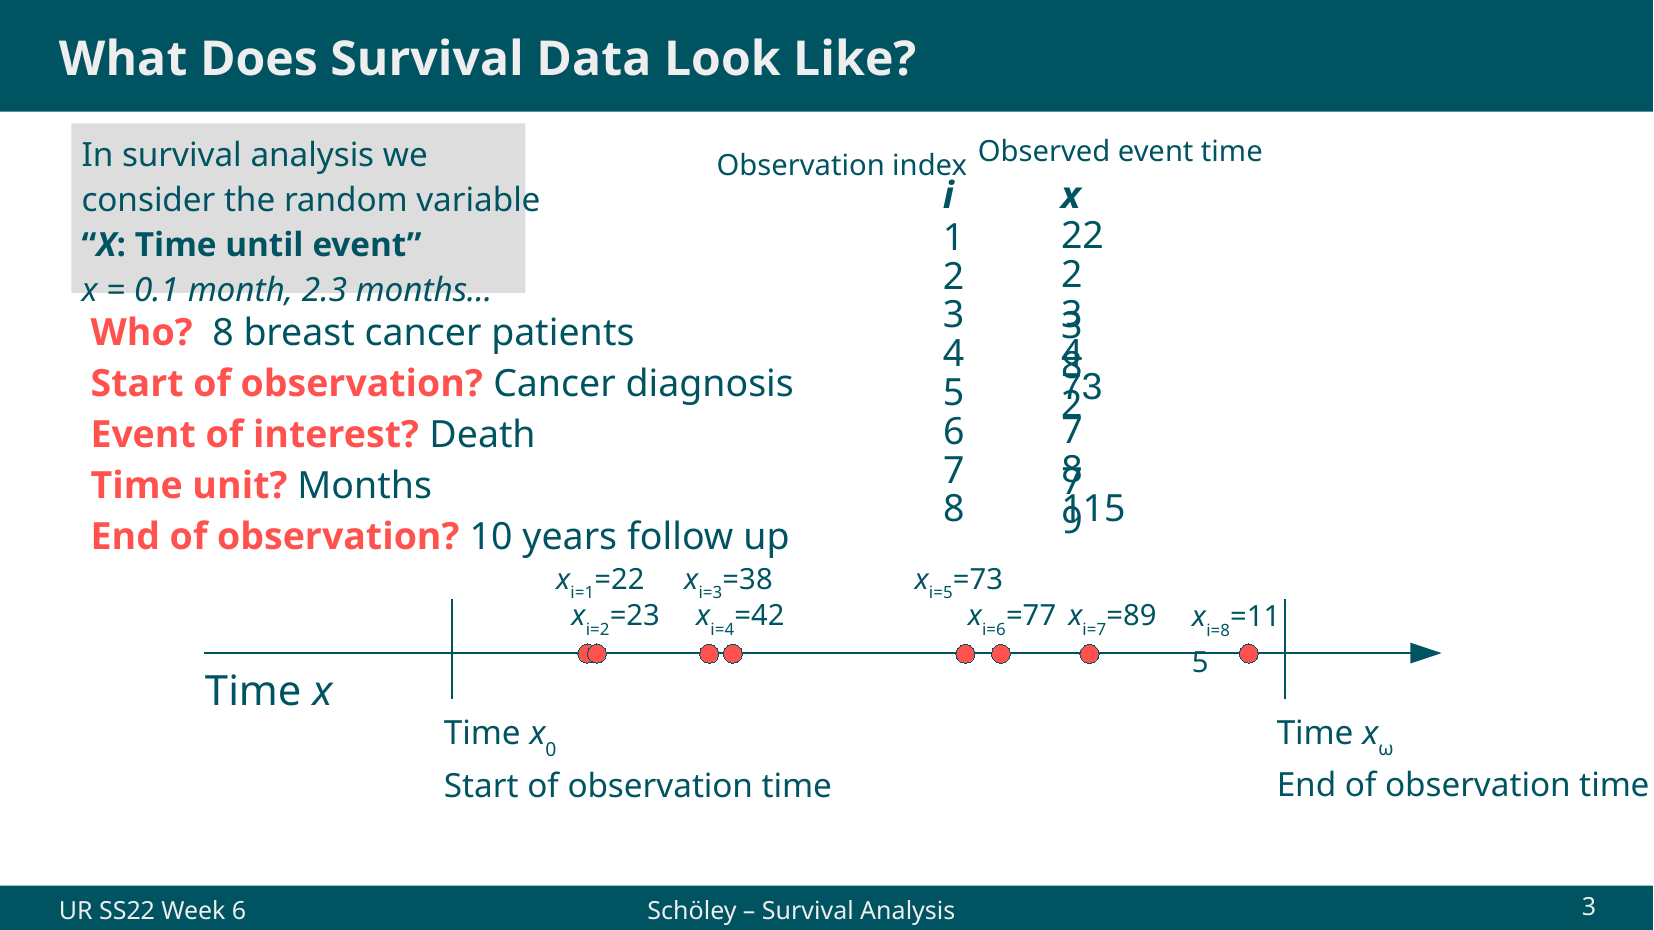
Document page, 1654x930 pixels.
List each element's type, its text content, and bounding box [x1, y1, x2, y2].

text_box 89 [1046, 435, 1119, 474]
text_box [723, 644, 743, 664]
text_box xi=7=89 [1053, 586, 1160, 643]
text_box [1239, 644, 1259, 664]
text_box xi=5=73 [899, 550, 1006, 607]
title What Does Survival Data Look Like? [58, 0, 1594, 117]
text_box Observation index [701, 137, 940, 187]
text_box In survival analysis we consider the random variable “X: Time until event” x = 0.1 month, 2.3 months… [66, 123, 526, 293]
text_box Observed event time [963, 123, 1229, 173]
text_box xi=3=38 [669, 550, 776, 607]
text_box xi=2=23 [556, 586, 663, 643]
text_box [1079, 644, 1100, 664]
text_box 38 [1046, 279, 1118, 319]
text_box xi=4=42 [681, 586, 788, 643]
text_box Time x0 Start of observation time [429, 702, 1151, 817]
text_box 1 [928, 202, 979, 241]
text_box 73 [1046, 378, 1118, 395]
text_box 7 [928, 435, 980, 474]
text_box 42 [1046, 319, 1118, 378]
text_box [991, 644, 1011, 664]
text_box [577, 643, 607, 664]
text_box [699, 644, 719, 664]
text_box [955, 644, 976, 664]
text_box Time x [190, 652, 912, 767]
text_box Time xω End of observation time [1262, 701, 1653, 816]
text_box i [928, 161, 968, 202]
text_box 3 [928, 280, 979, 319]
text_box xi=8=115 [1177, 588, 1305, 644]
text_box 22 [1046, 200, 1118, 240]
text_box 6 [928, 396, 980, 435]
text_box 4 [928, 319, 979, 358]
text_box xi=1=22 [541, 550, 648, 607]
text_box 5 [928, 358, 979, 396]
text_box 23 [1046, 240, 1118, 279]
text_box 8 [928, 474, 980, 534]
text_box 77 [1046, 395, 1119, 435]
text_box x [1046, 173, 1095, 200]
text_box xi=6=77 [953, 586, 1053, 643]
text_box Who? 8 breast cancer patients Start of observation? Cancer diagnosis Event of interest? Death Time unit? Months End of observation? 10 years follow up [75, 297, 759, 533]
text_box 2 [928, 241, 979, 280]
text_box 115 [1046, 474, 1140, 534]
